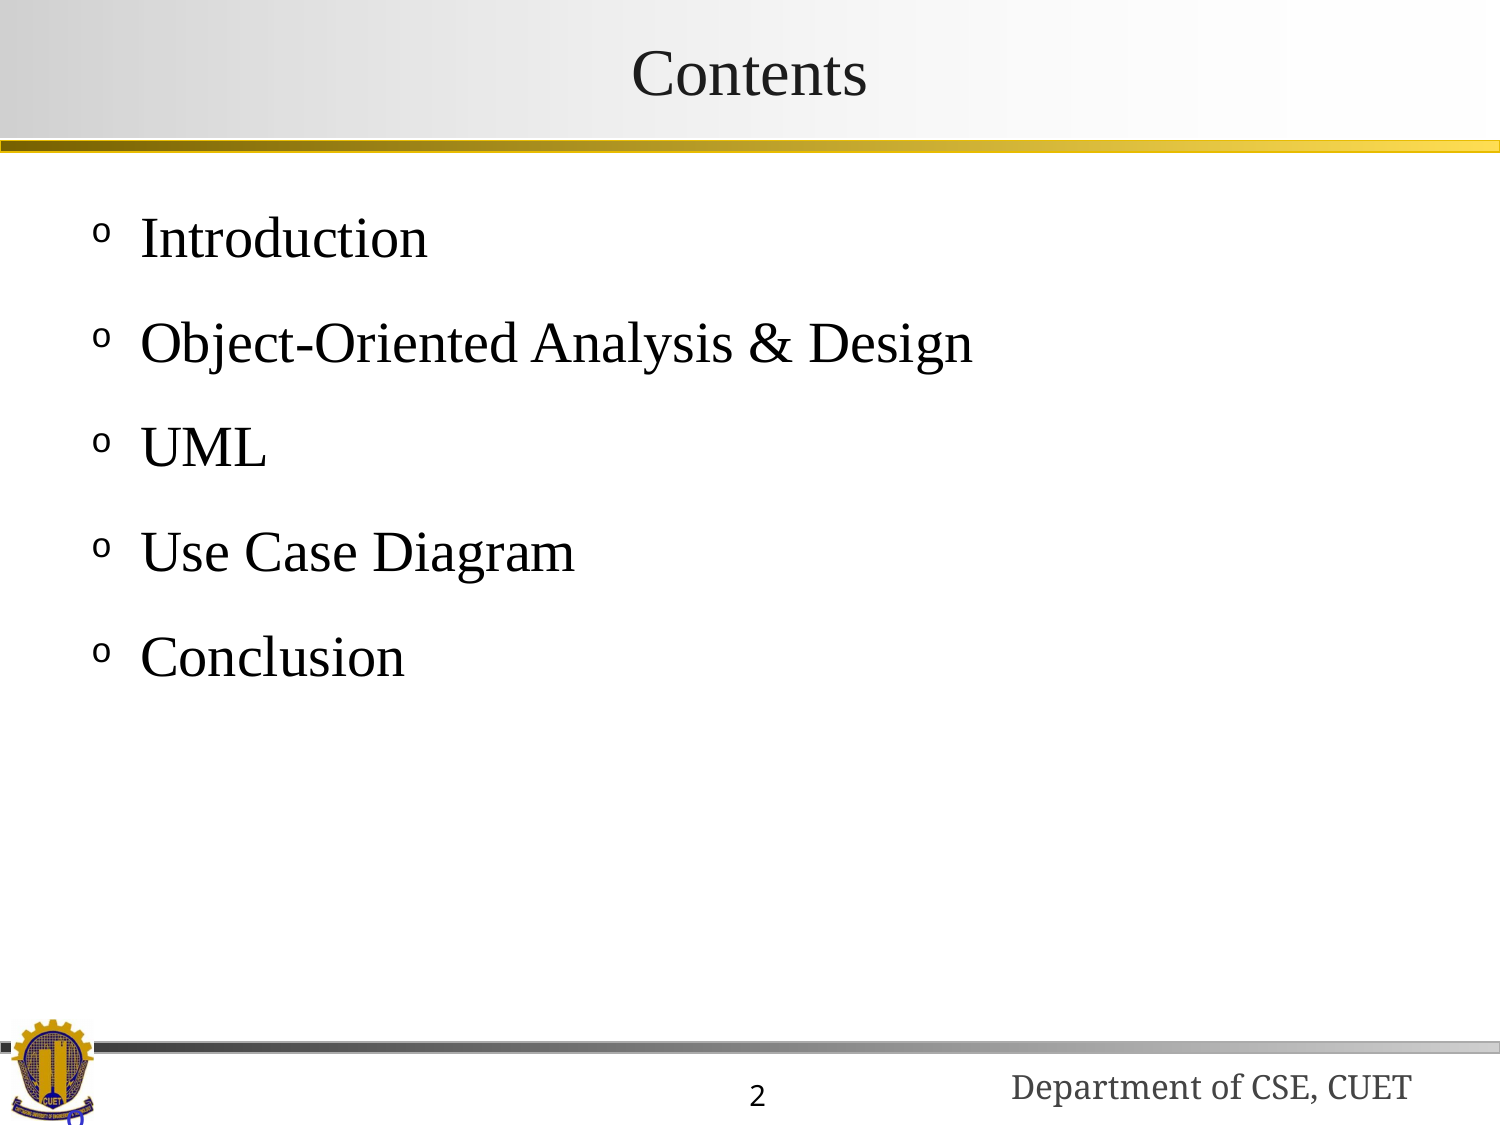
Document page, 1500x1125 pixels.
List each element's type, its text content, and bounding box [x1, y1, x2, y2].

picture [11, 1019, 94, 1121]
picture [70, 1112, 81, 1121]
list Introduction Object-Oriented Analysis & Design UML Use Case Diagram Conclusion [50, 156, 1450, 969]
title Contents [0, 0, 1500, 138]
